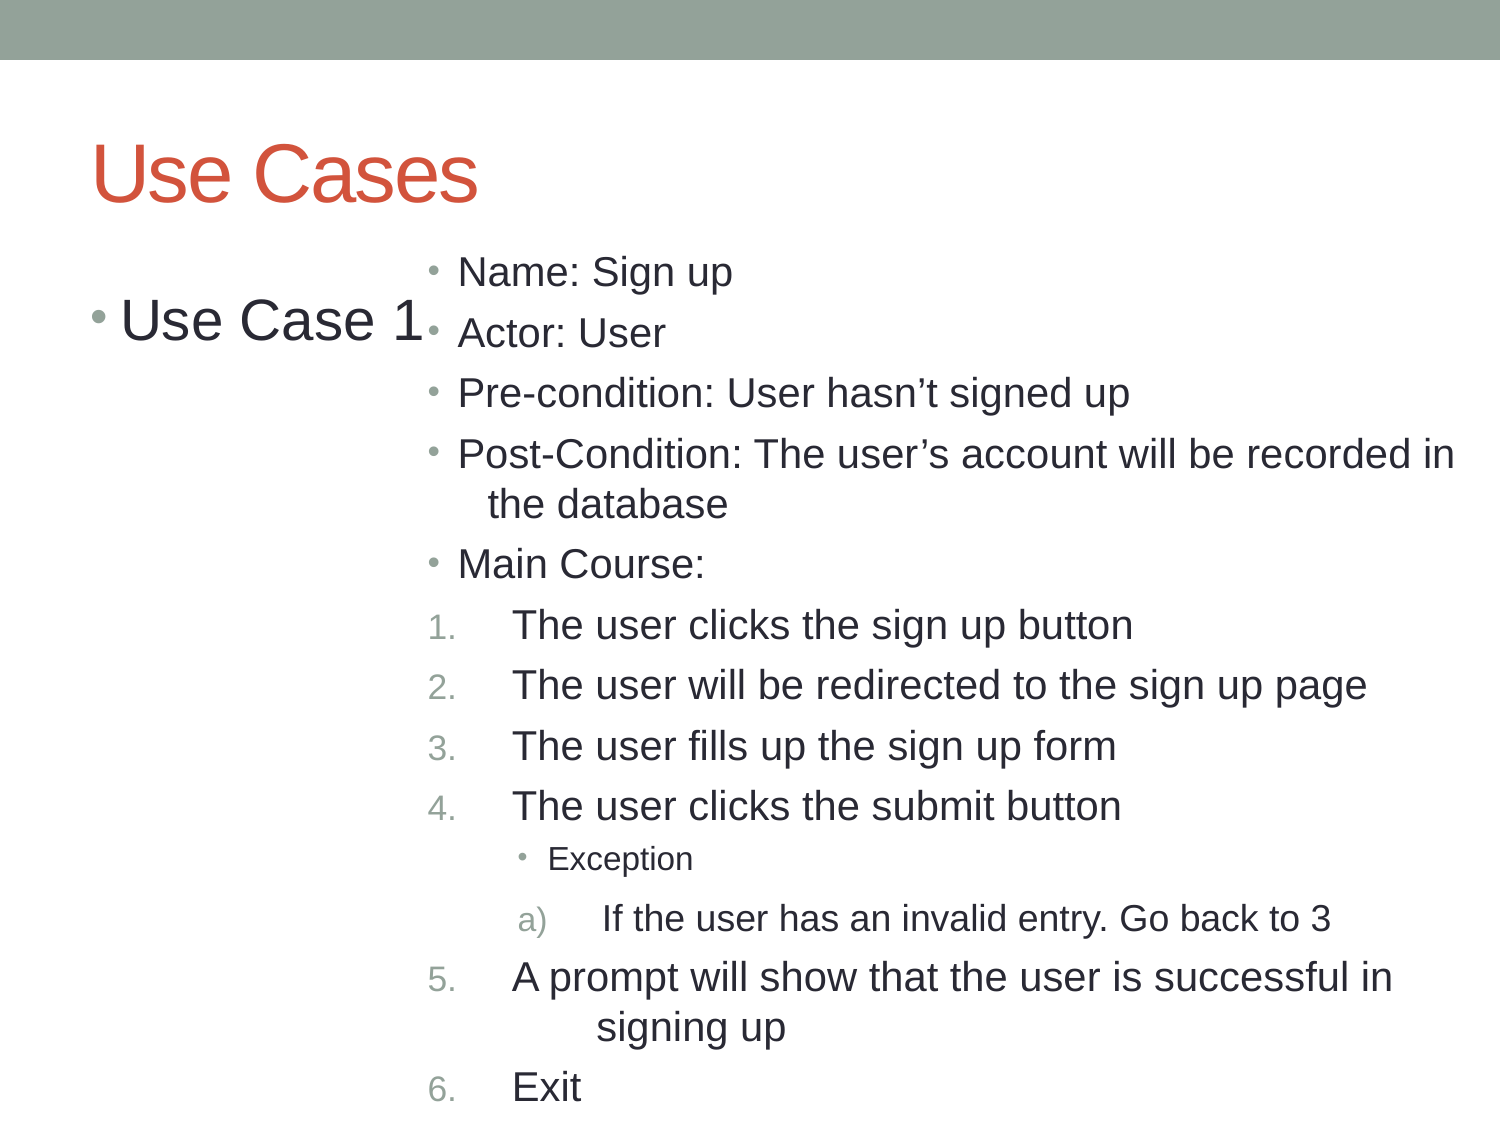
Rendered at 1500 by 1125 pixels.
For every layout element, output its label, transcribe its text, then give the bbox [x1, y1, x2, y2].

list Name: Sign up Actor: User Pre-condition: User hasn’t signed up Post-Condition: The user’s account will be recorded in the database Main Course: The user clicks the sign up button The user will be redirected to the sign up page The user fills up the sign up form The user clicks the submit button Exception If the user has an invalid entry. Go back to 3 A prompt will show that the user is successful in signing up Exit [412, 237, 1500, 1125]
list Use Case 1 [75, 274, 412, 1049]
title Use Cases [75, 87, 1426, 251]
